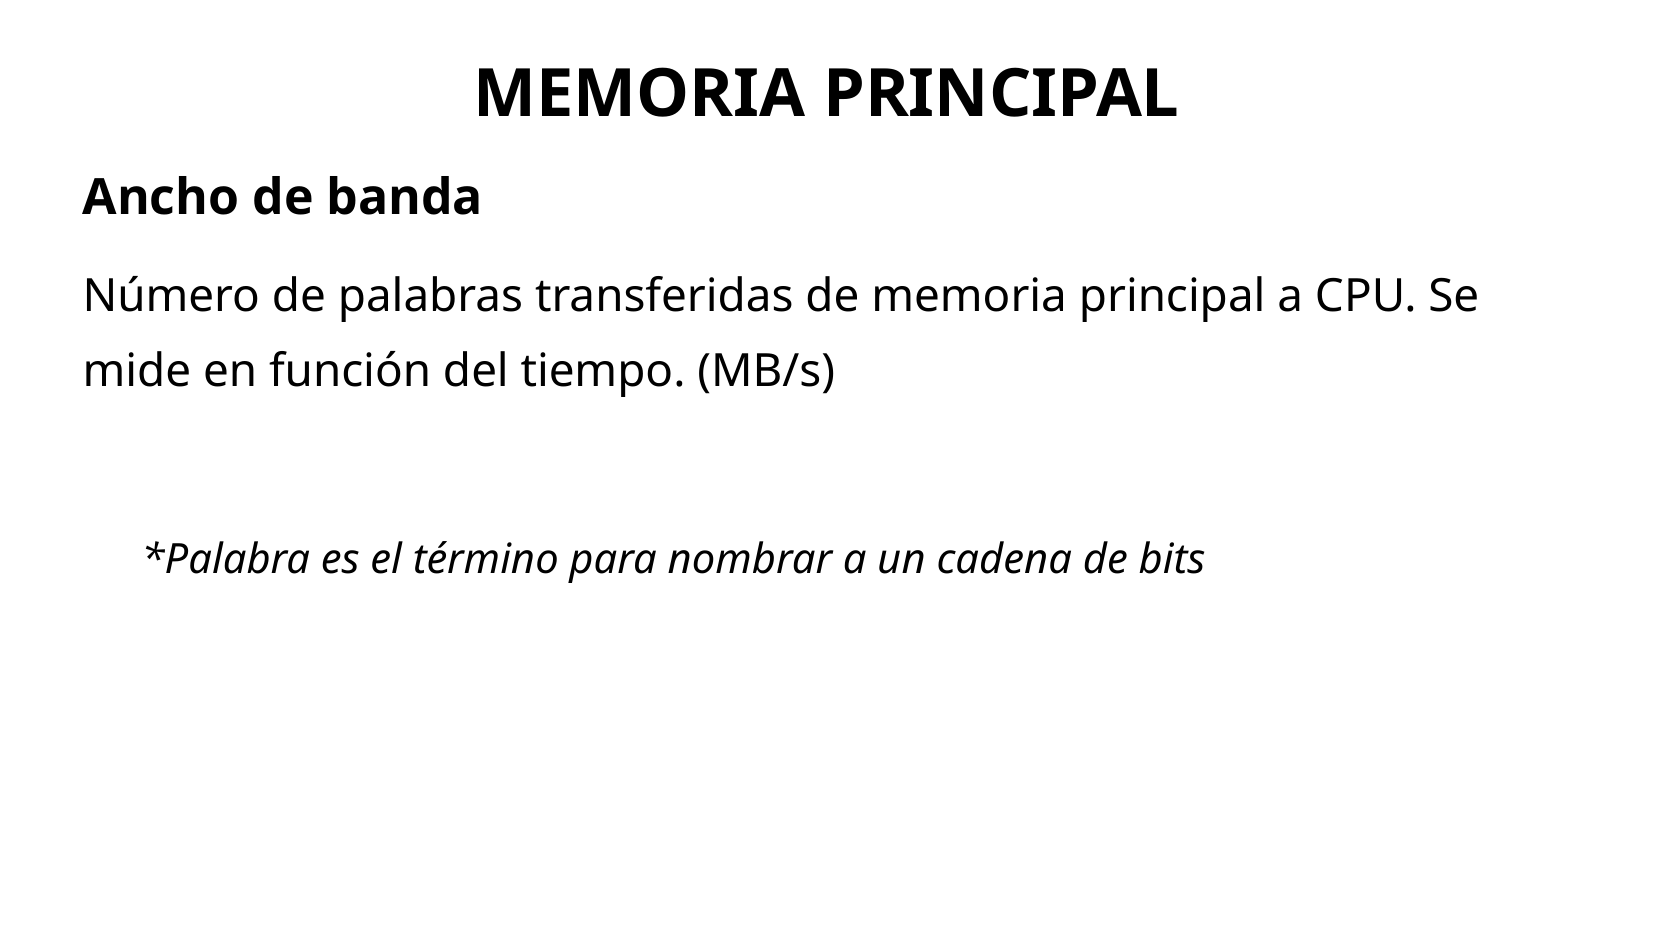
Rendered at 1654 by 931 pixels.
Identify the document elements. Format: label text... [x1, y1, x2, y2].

subtitle Ancho de banda Número de palabras transferidas de memoria principal a CPU. Se mide en función del tiempo. (MB/s) *Palabra es el término para nombrar a un cadena de bits [82, 147, 1571, 827]
title MEMORIA PRINCIPAL [82, 37, 1571, 147]
